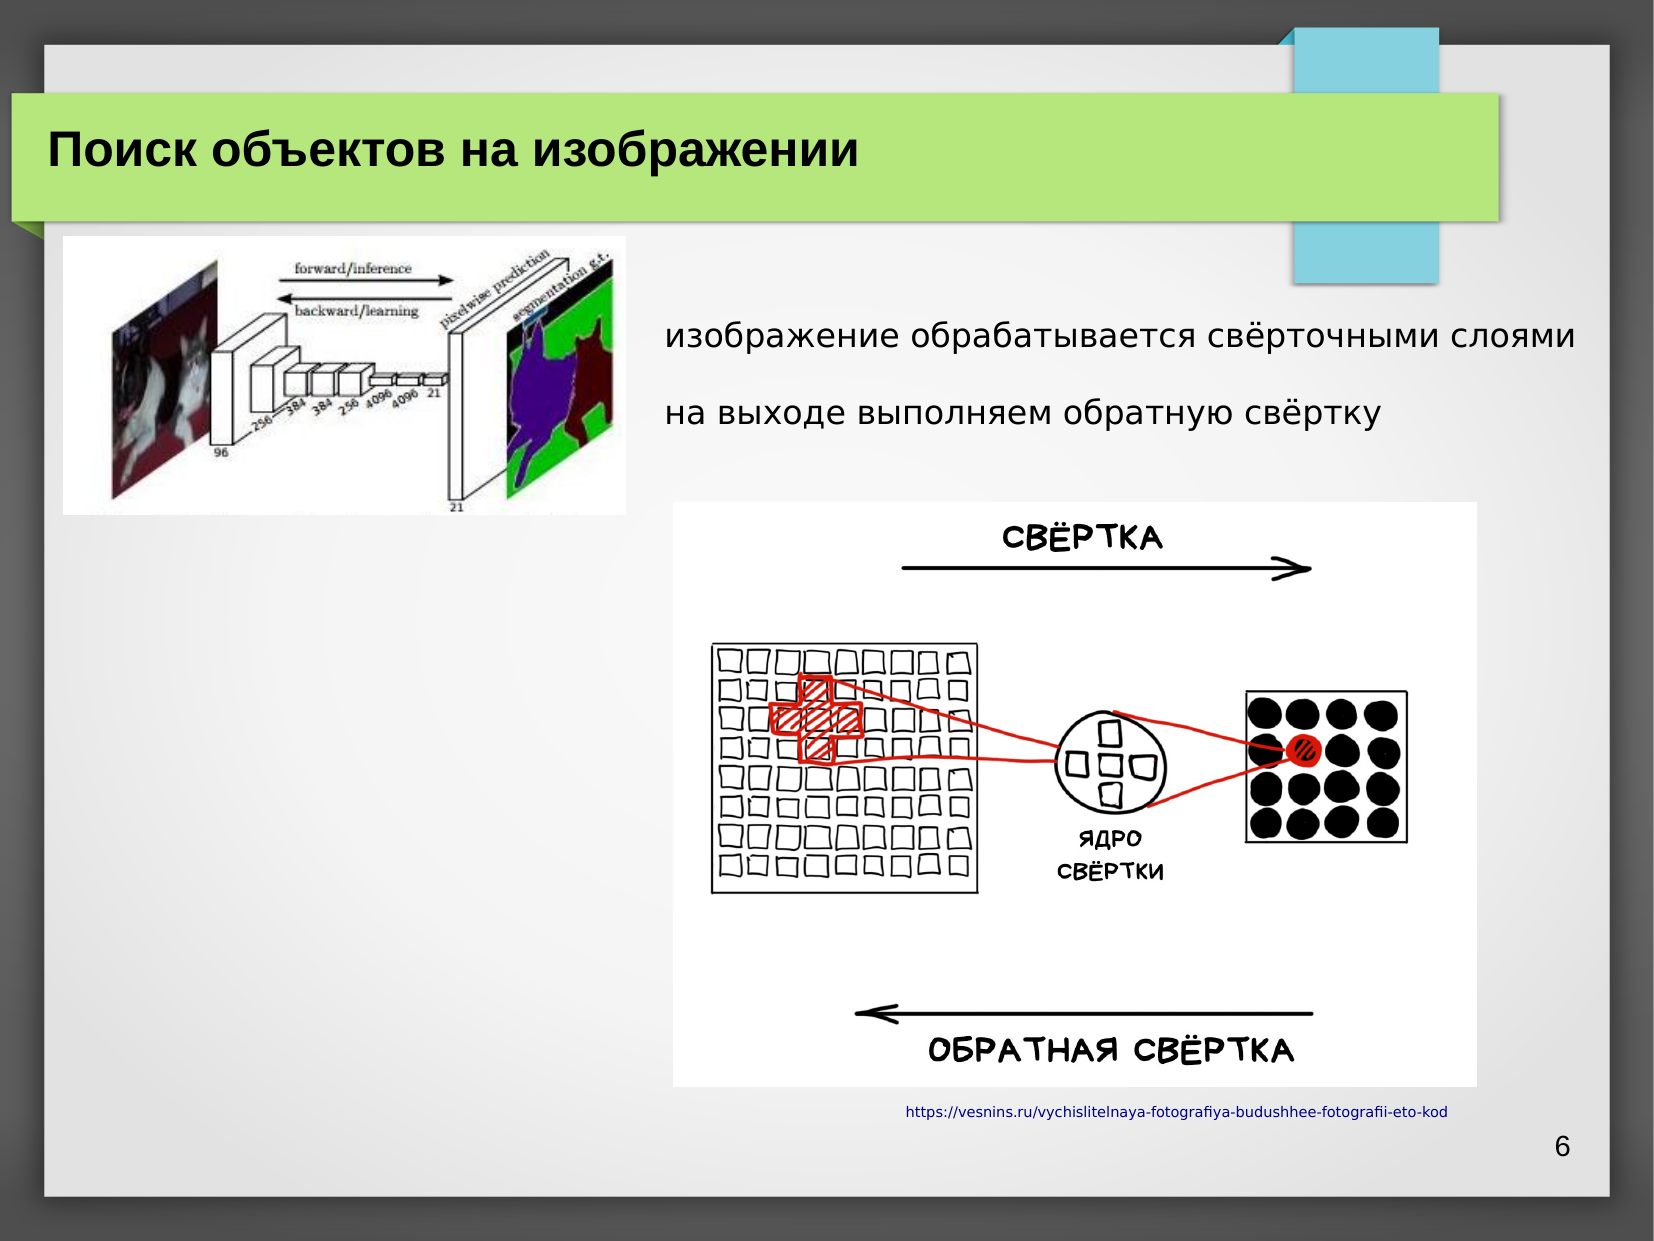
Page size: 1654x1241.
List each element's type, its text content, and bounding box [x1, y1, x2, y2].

text_box изображение обрабатывается свёрточными слоями на выходе выполняем обратную свёртку [649, 309, 1602, 441]
text_box https://vesnins.ru/vychislitelnaya-fotografiya-budushhee-fotografii-eto-kod [890, 1096, 1477, 1146]
title Поиск объектов на изображении [47, 120, 1004, 177]
picture [0, 0, 1654, 1241]
